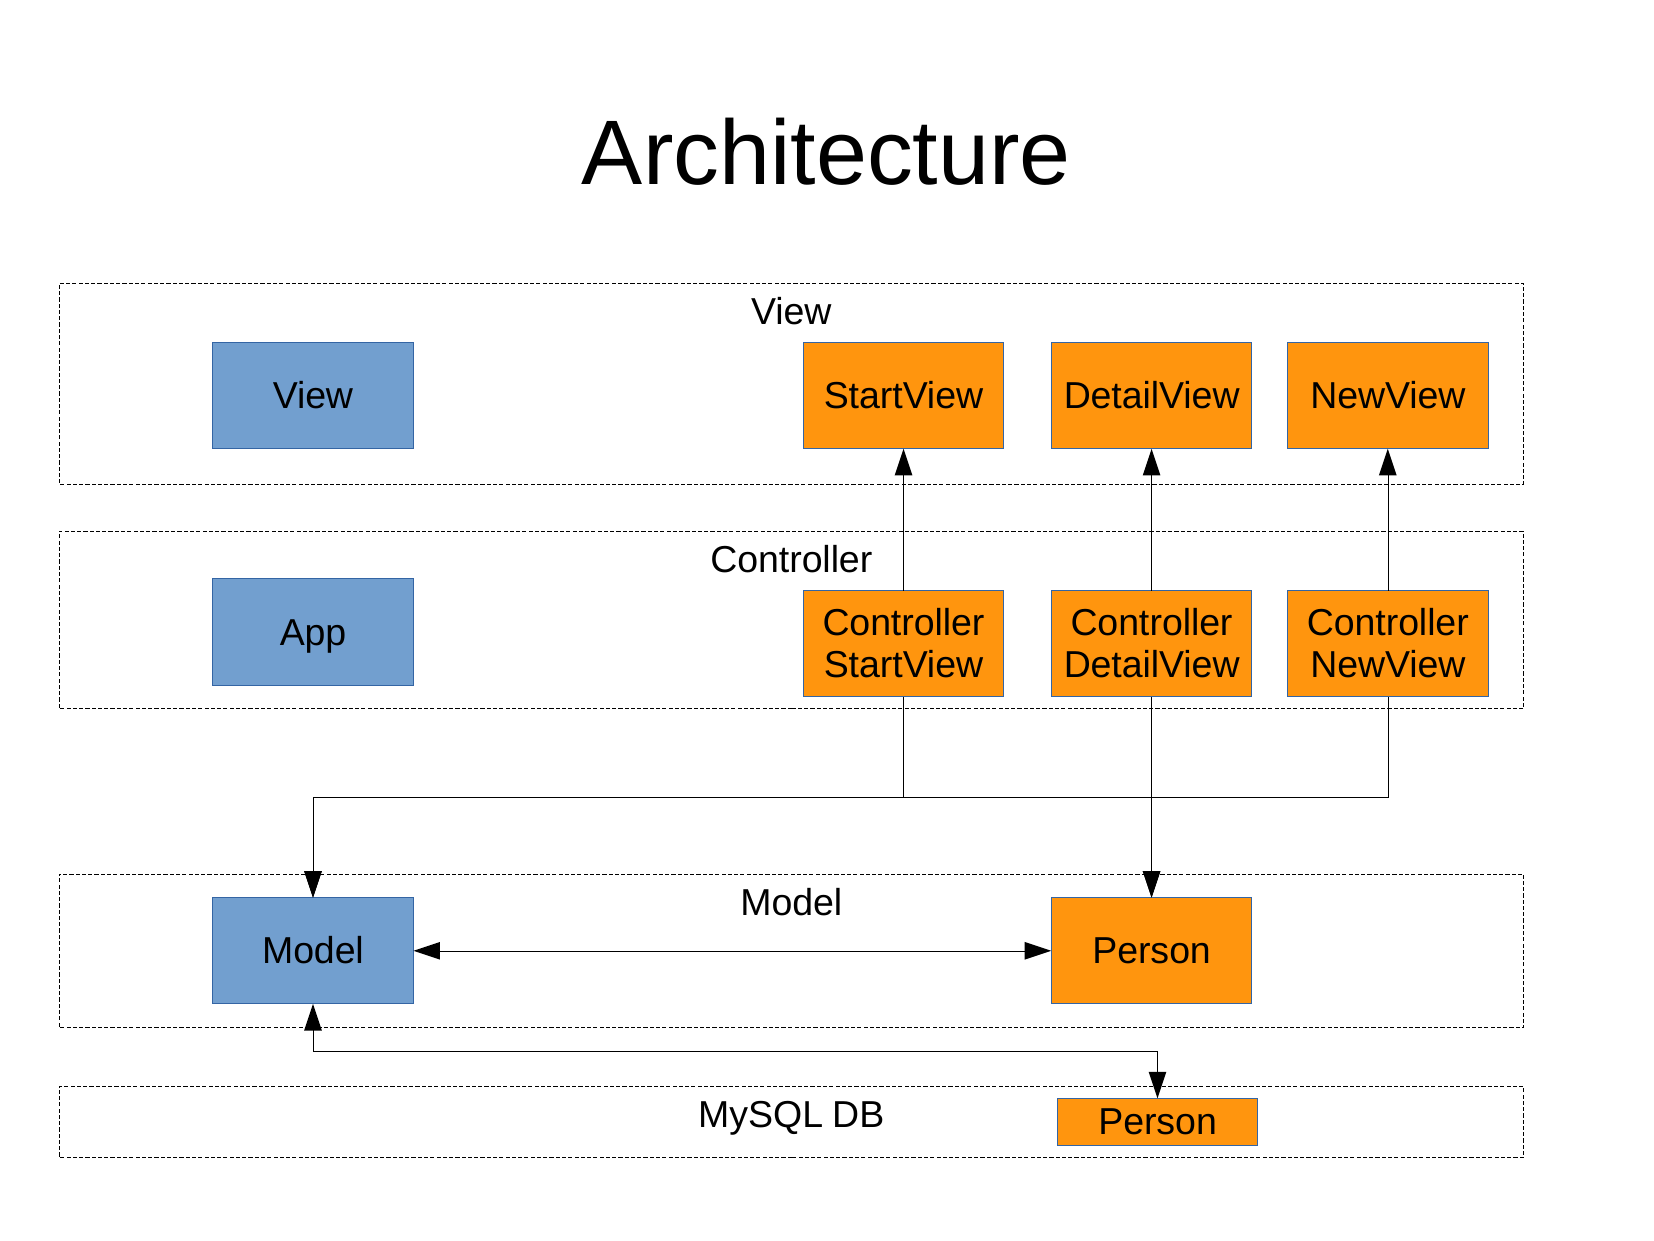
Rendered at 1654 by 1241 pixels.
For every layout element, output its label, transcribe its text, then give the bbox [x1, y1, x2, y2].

text_box NewView [1287, 342, 1489, 449]
text_box Controller [59, 531, 903, 709]
text_box View [212, 342, 414, 449]
text_box Person [1057, 1098, 1258, 1146]
text_box View [59, 283, 1524, 485]
text_box Person [1051, 897, 1252, 1004]
text_box Model [314, 874, 1151, 951]
text_box Model [59, 874, 312, 1028]
title Architecture [82, 49, 1571, 257]
text_box StartView [803, 342, 1004, 449]
text_box Controller NewView [1287, 590, 1489, 697]
text_box DetailView [1051, 342, 1252, 449]
text_box Controller StartView [803, 590, 1004, 697]
text_box Model [212, 897, 414, 1004]
text_box App [212, 578, 414, 686]
text_box Controller [904, 531, 1151, 709]
text_box Model [314, 874, 1524, 1028]
text_box MySQL DB [59, 1086, 1524, 1158]
text_box Controller [1389, 531, 1524, 709]
text_box Controller DetailView [1051, 590, 1252, 697]
text_box Controller [1152, 531, 1388, 709]
